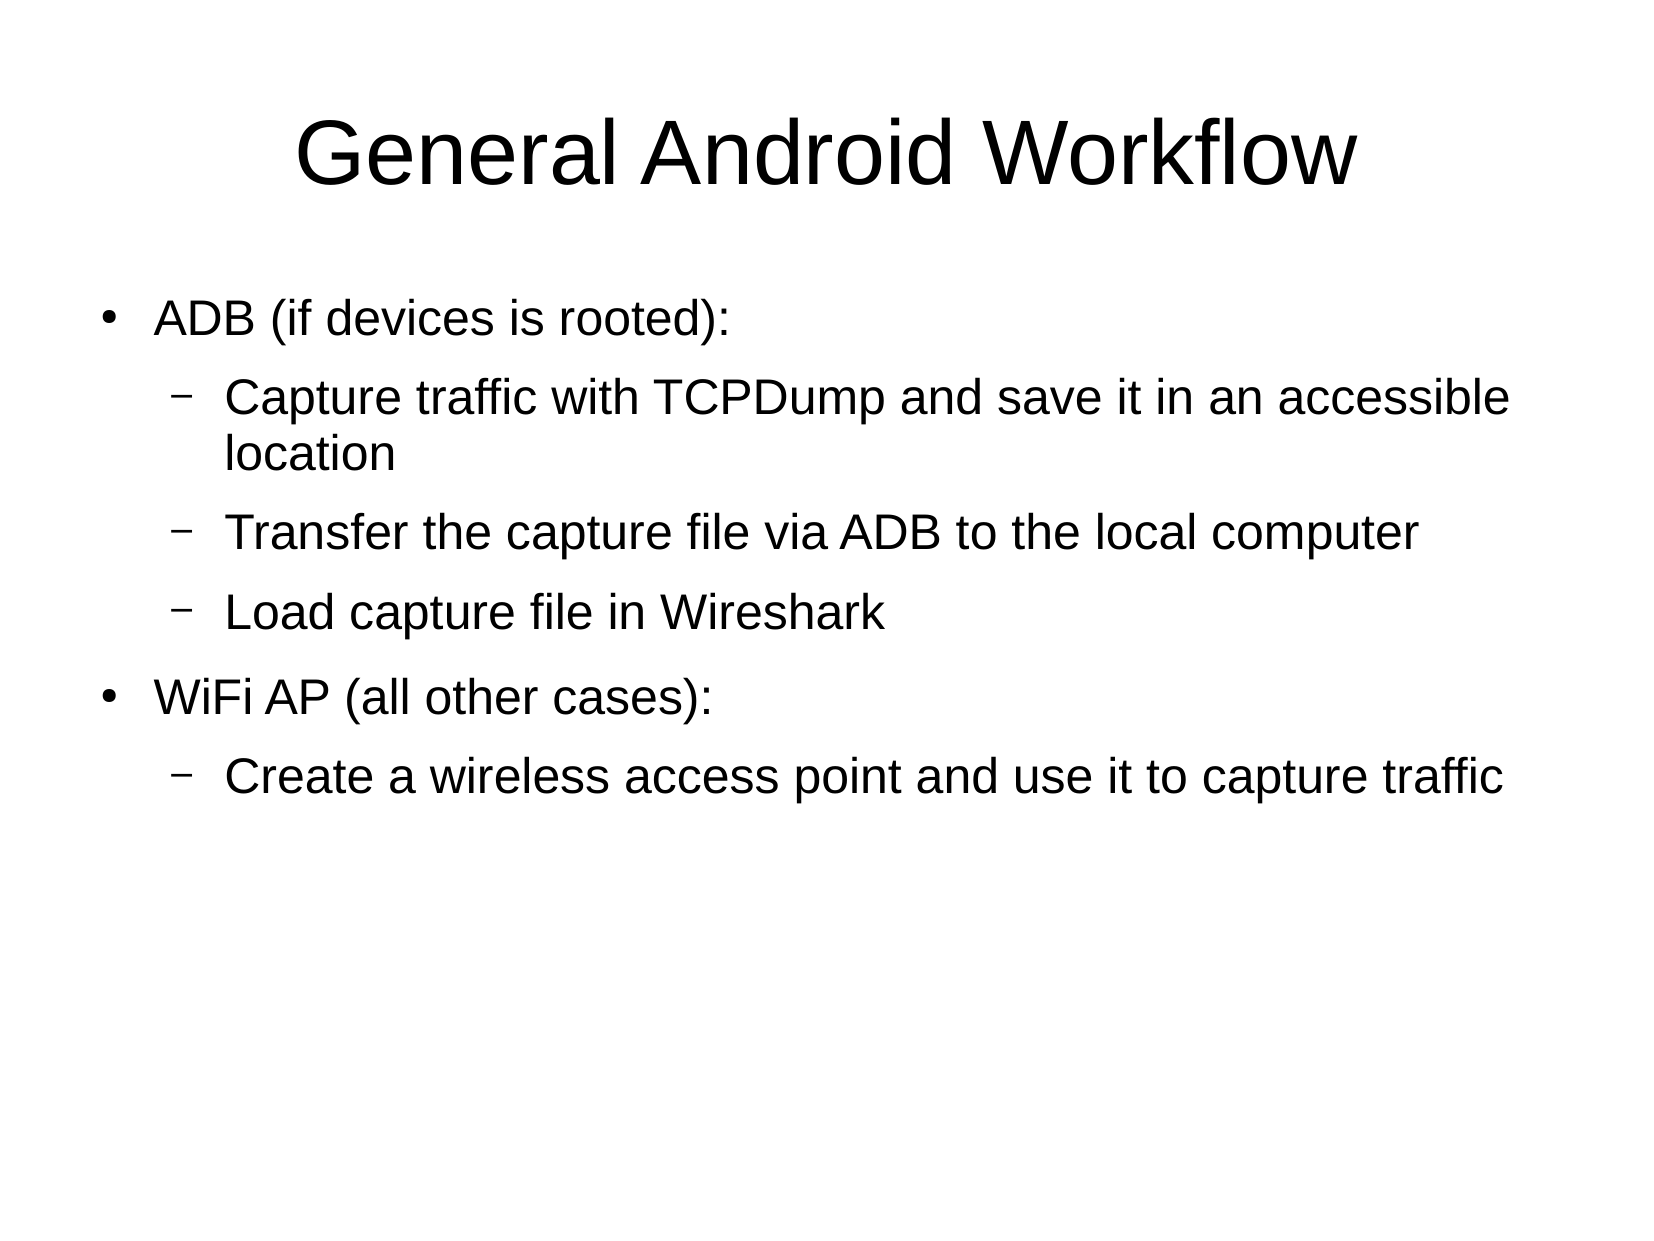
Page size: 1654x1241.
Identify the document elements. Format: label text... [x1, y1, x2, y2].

title General Android Workflow [82, 49, 1571, 257]
list ADB (if devices is rooted): Capture traffic with TCPDump and save it in an accessible location Transfer the capture file via ADB to the local computer Load capture file in Wireshark WiFi AP (all other cases): Create a wireless access point and use it to capture traffic [82, 290, 1571, 1010]
